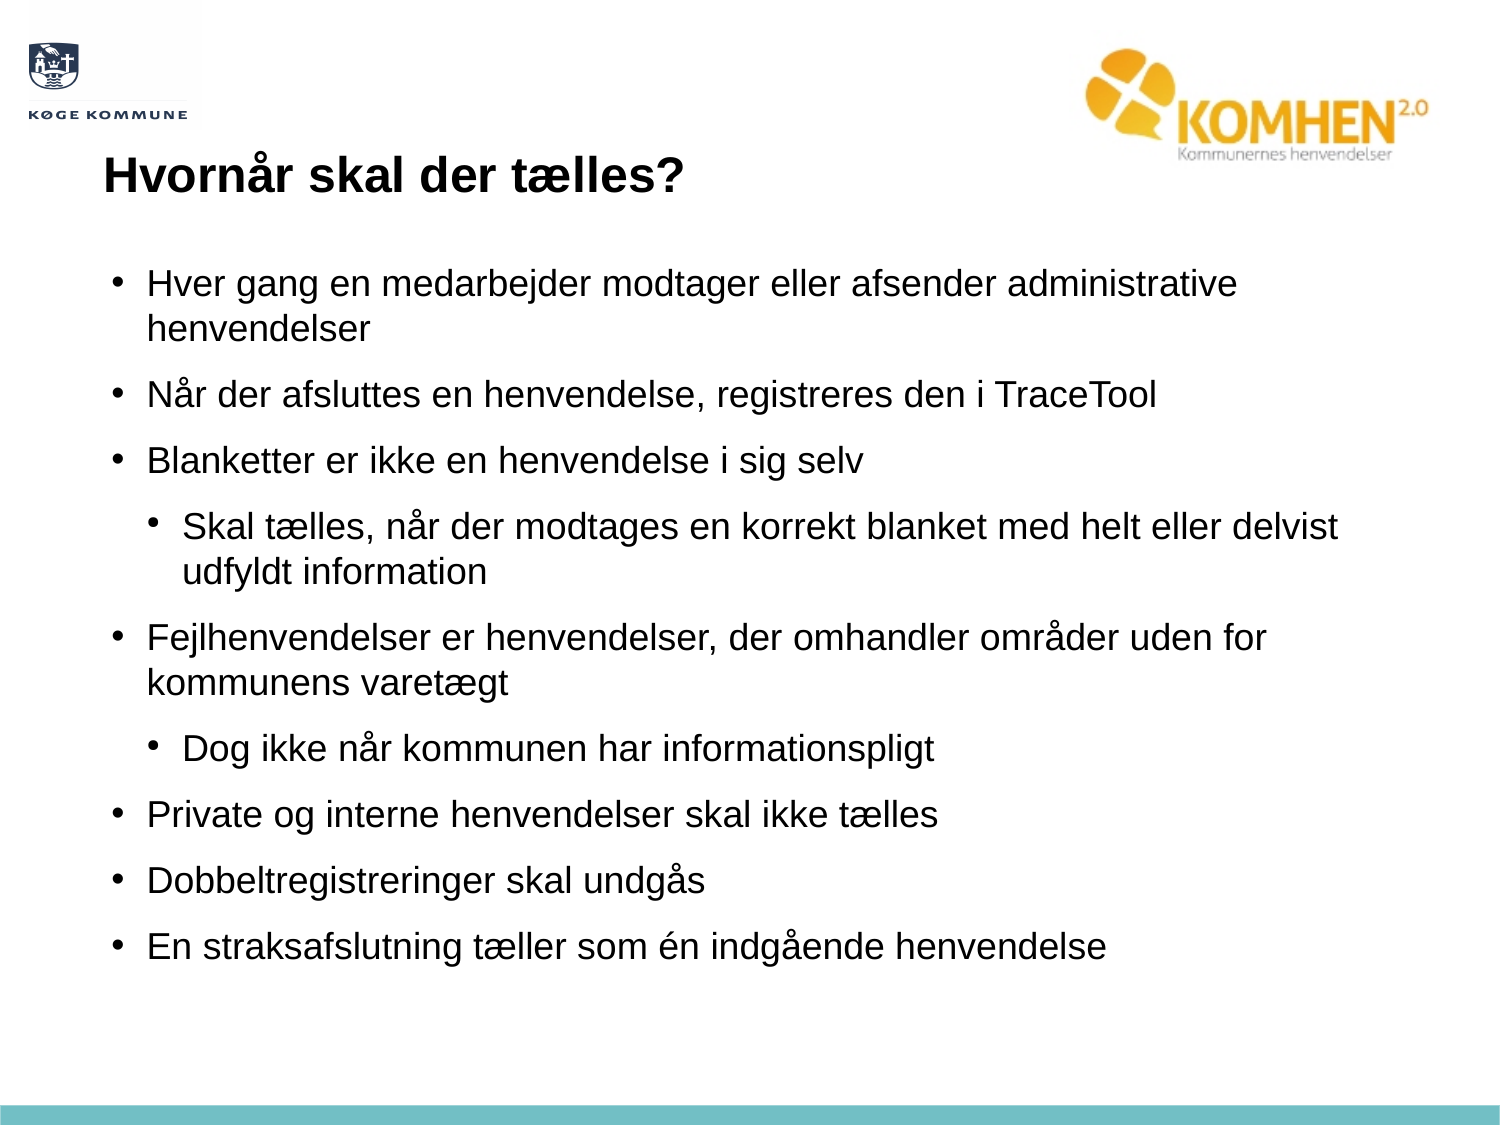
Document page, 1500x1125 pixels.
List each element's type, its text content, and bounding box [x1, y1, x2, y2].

picture [29, 0, 202, 130]
picture [1069, 30, 1440, 186]
text_box [0, 1105, 1500, 1125]
text_box Hver gang en medarbejder modtager eller afsender administrative henvendelser Når der afsluttes en henvendelse, registreres den i TraceTool Blanketter er ikke en henvendelse i sig selv Skal tælles, når der modtages en korrekt blanket med helt eller delvist udfyldt information Fejlhenvendelser er henvendelser, der omhandler områder uden for kommunens varetægt Dog ikke når kommunen har informationspligt Private og interne henvendelser skal ikke tælles Dobbeltregistreringer skal undgås En straksafslutning tæller som én indgående henvendelse [96, 251, 1455, 931]
text_box Hvornår skal der tælles? [88, 101, 1423, 244]
